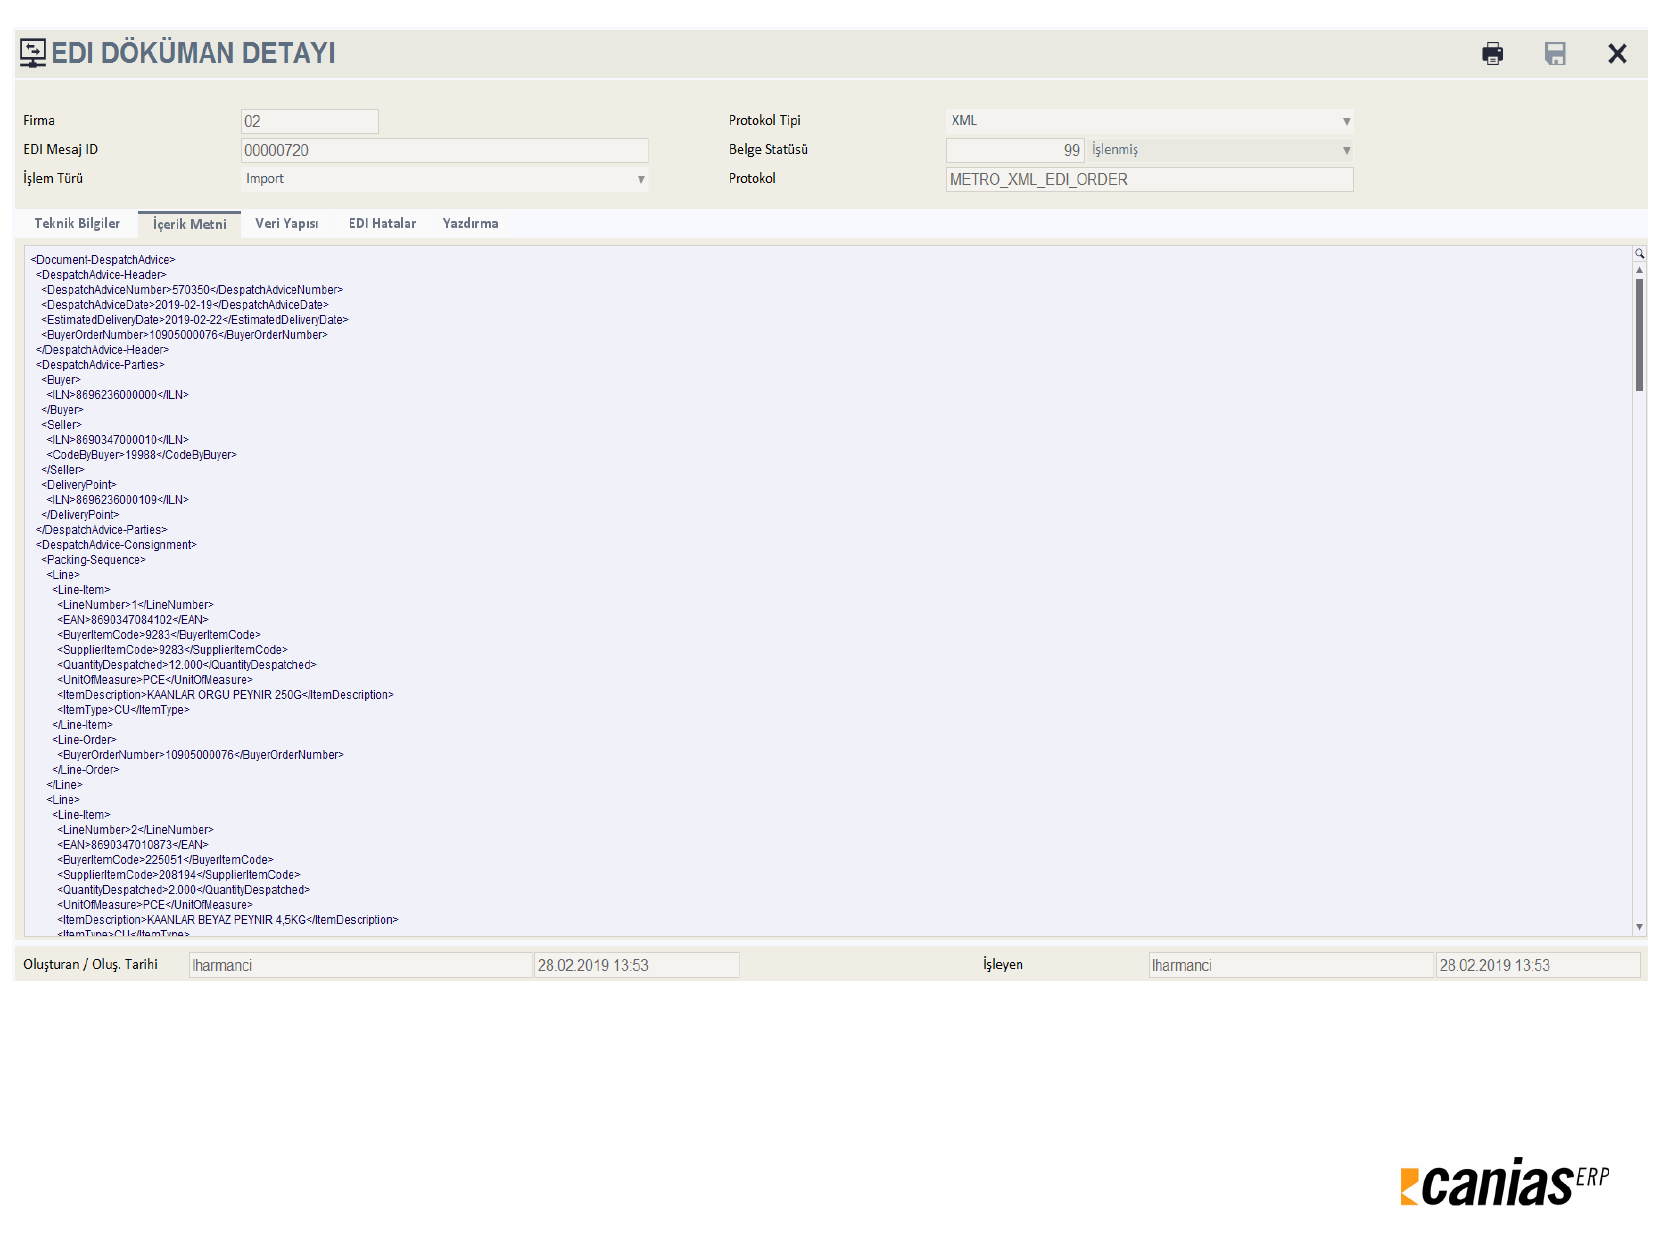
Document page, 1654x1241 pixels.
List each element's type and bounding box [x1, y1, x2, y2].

picture [1375, 1139, 1635, 1223]
picture [12, 27, 1648, 981]
